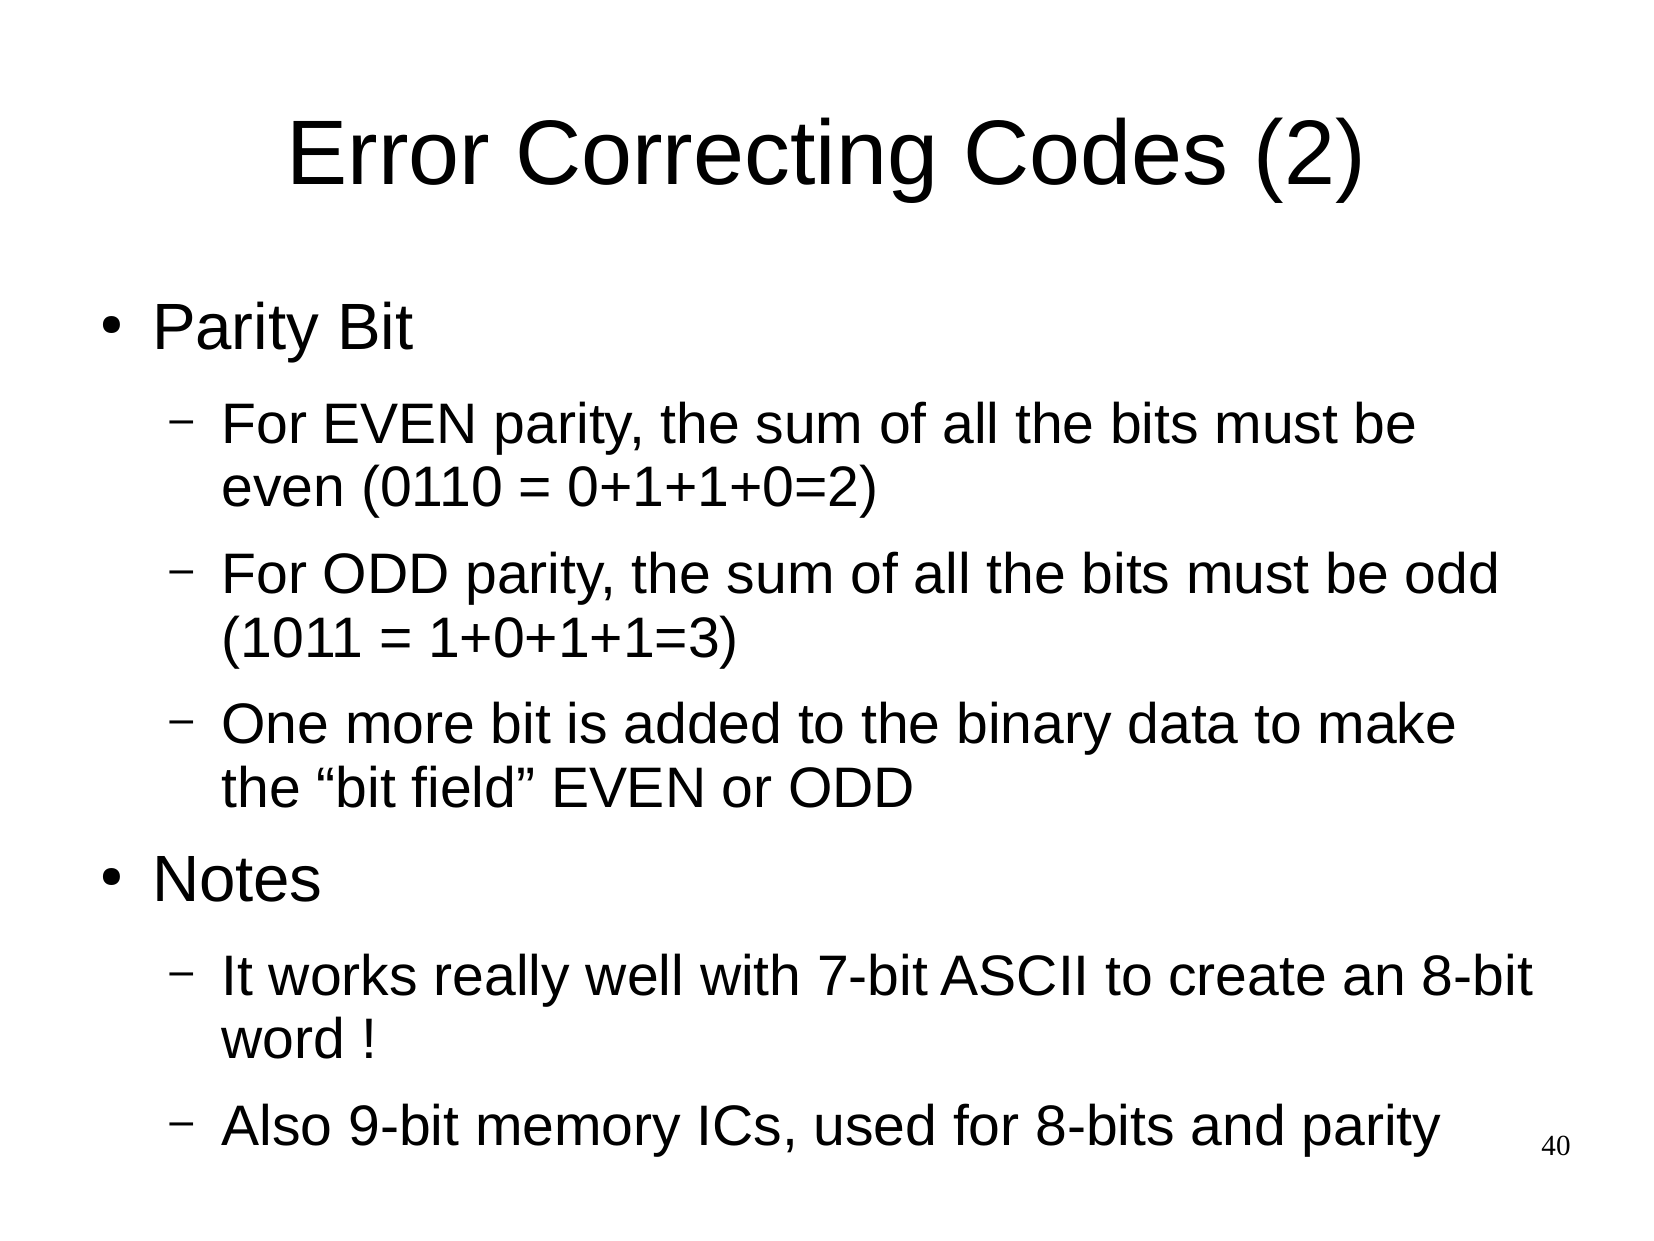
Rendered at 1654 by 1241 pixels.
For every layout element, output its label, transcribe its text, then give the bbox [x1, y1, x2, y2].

title Error Correcting Codes (2) [82, 49, 1571, 257]
list Parity Bit For EVEN parity, the sum of all the bits must be even (0110 = 0+1+1+0=2) For ODD parity, the sum of all the bits must be odd (1011 = 1+0+1+1=3) One more bit is added to the binary data to make the “bit field” EVEN or ODD Notes It works really well with 7-bit ASCII to create an 8-bit word ! Also 9-bit memory ICs, used for 8-bits and parity [82, 290, 1538, 1160]
